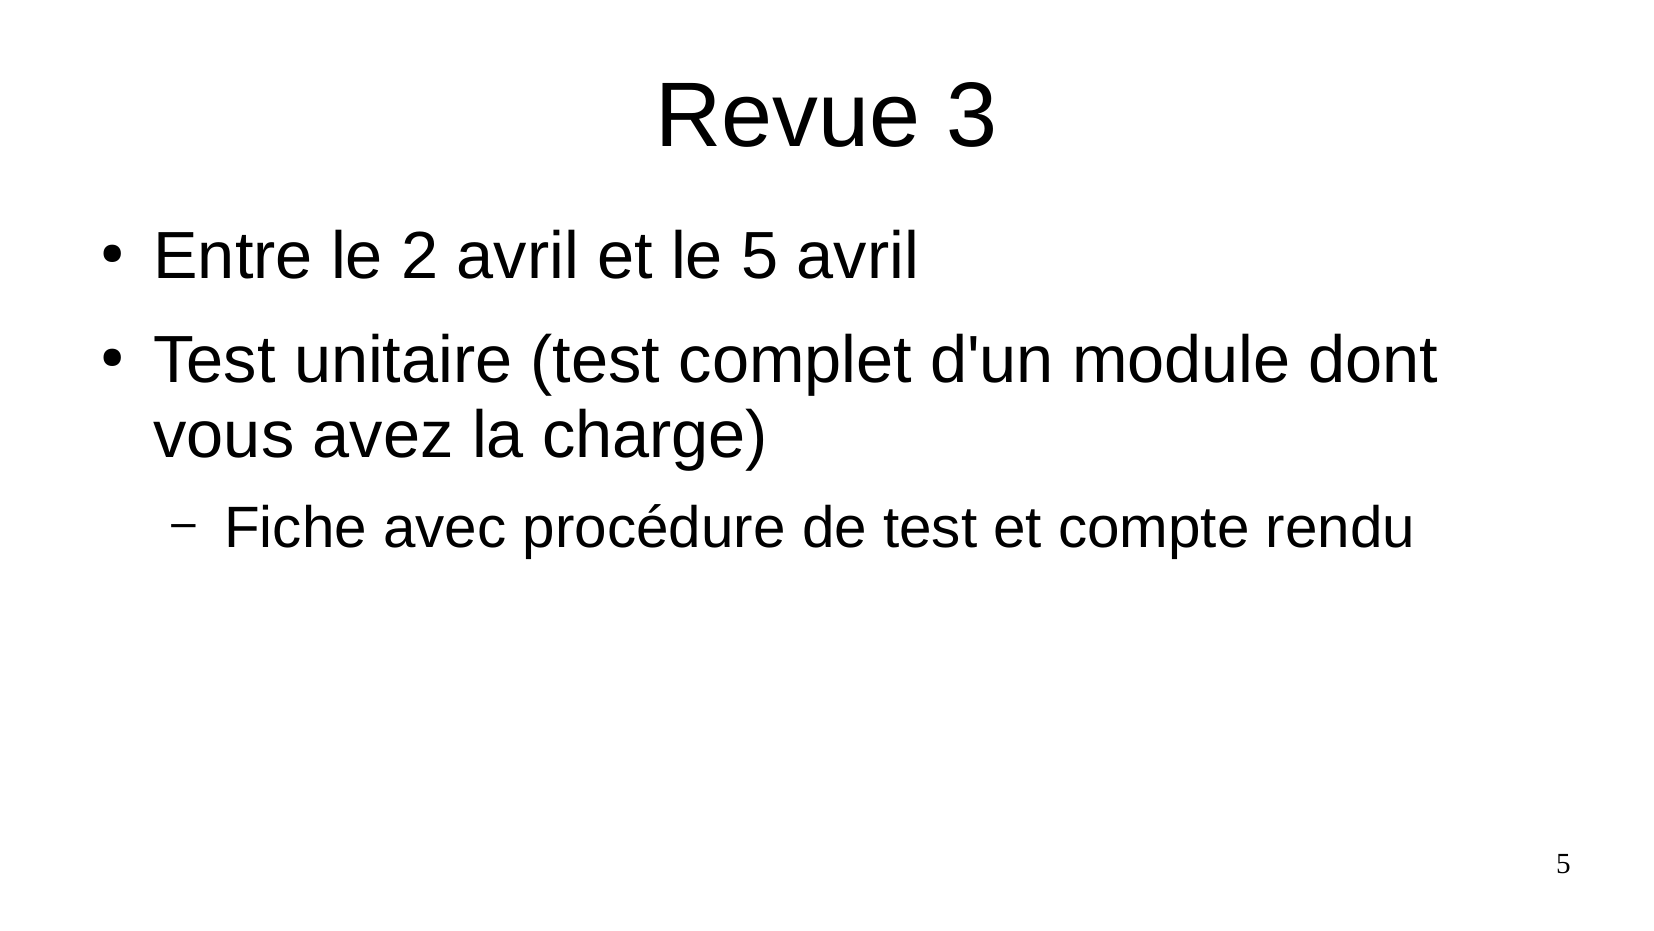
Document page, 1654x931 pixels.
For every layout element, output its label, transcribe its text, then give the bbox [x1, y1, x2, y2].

title Revue 3 [82, 37, 1571, 193]
list Entre le 2 avril et le 5 avril Test unitaire (test complet d'un module dont vous avez la charge) Fiche avec procédure de test et compte rendu [82, 217, 1571, 758]
